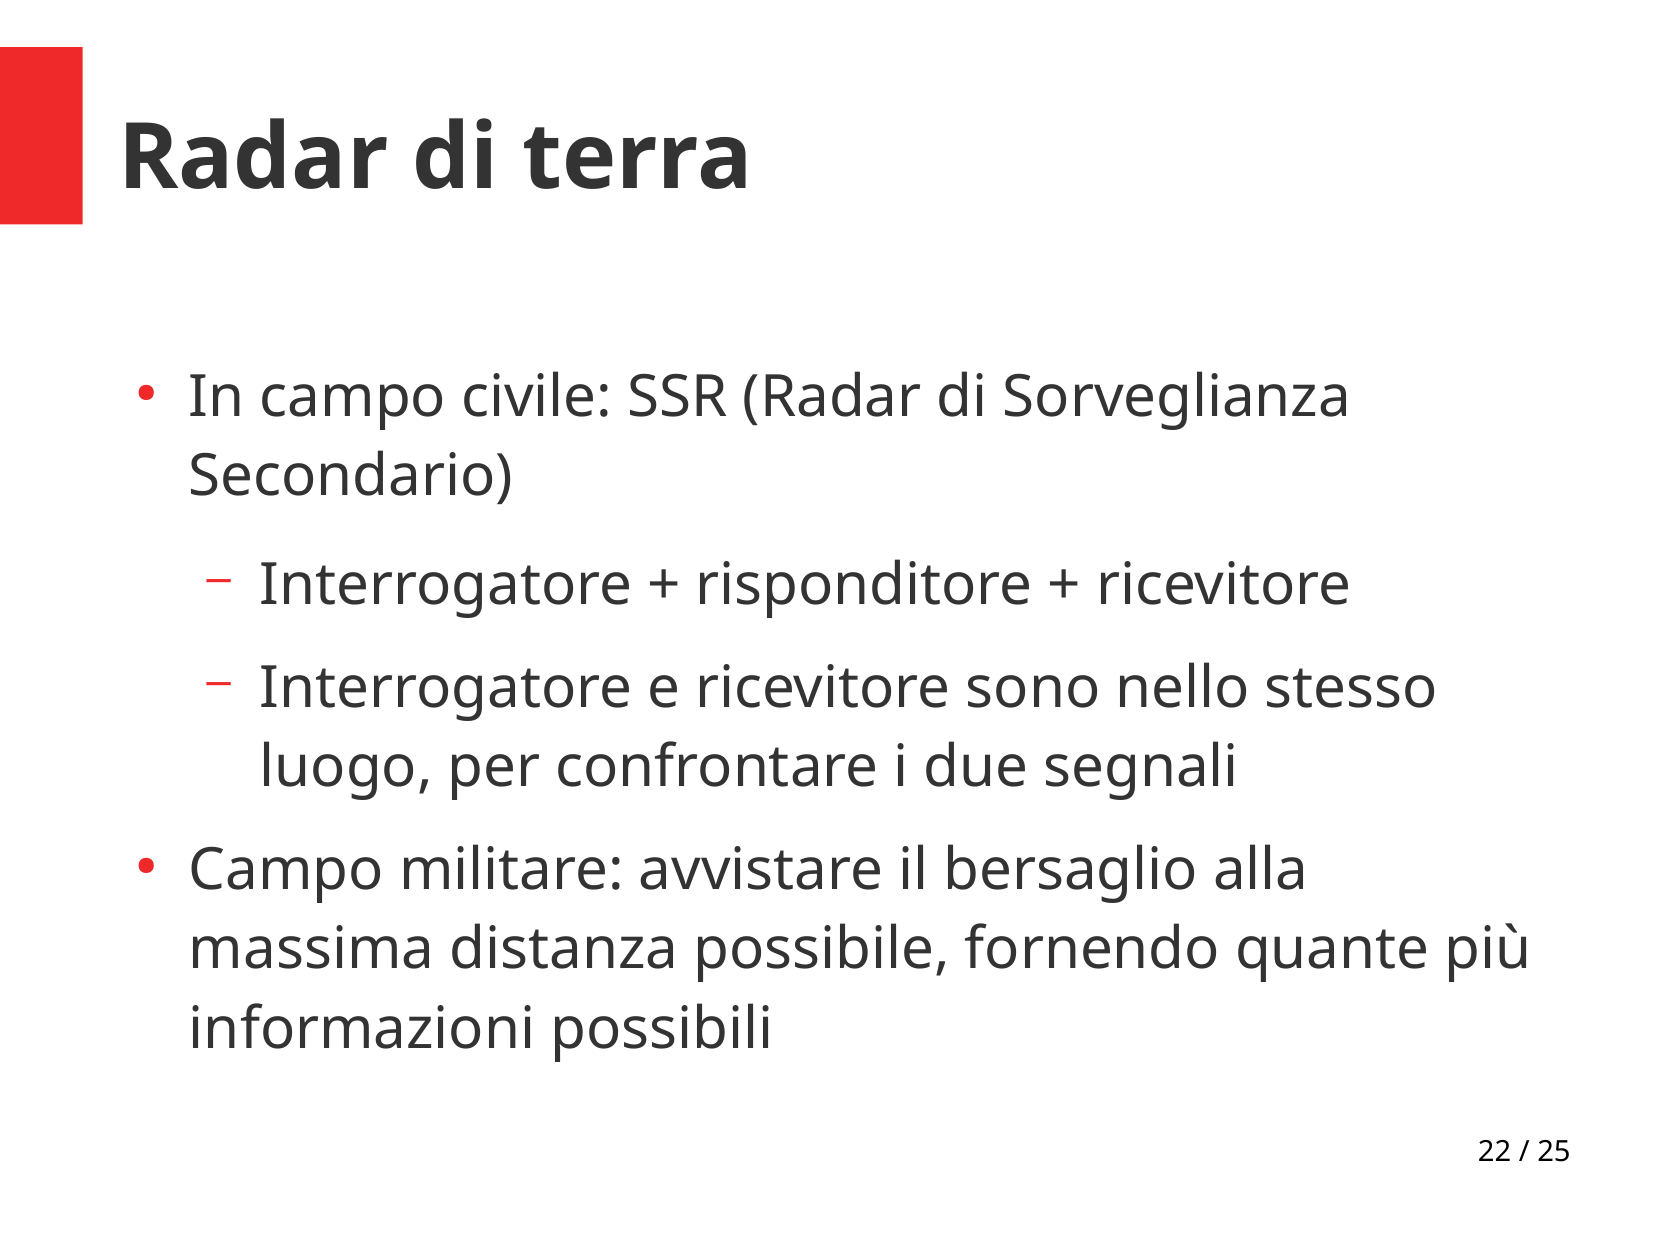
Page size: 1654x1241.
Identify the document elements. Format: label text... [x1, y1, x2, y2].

title Radar di terra [118, 49, 1571, 257]
list In campo civile: SSR (Radar di Sorveglianza Secondario) Interrogatore + risponditore + ricevitore Interrogatore e ricevitore sono nello stesso luogo, per confrontare i due segnali Campo militare: avvistare il bersaglio alla massima distanza possibile, fornendo quante più informazioni possibili [118, 354, 1536, 1074]
